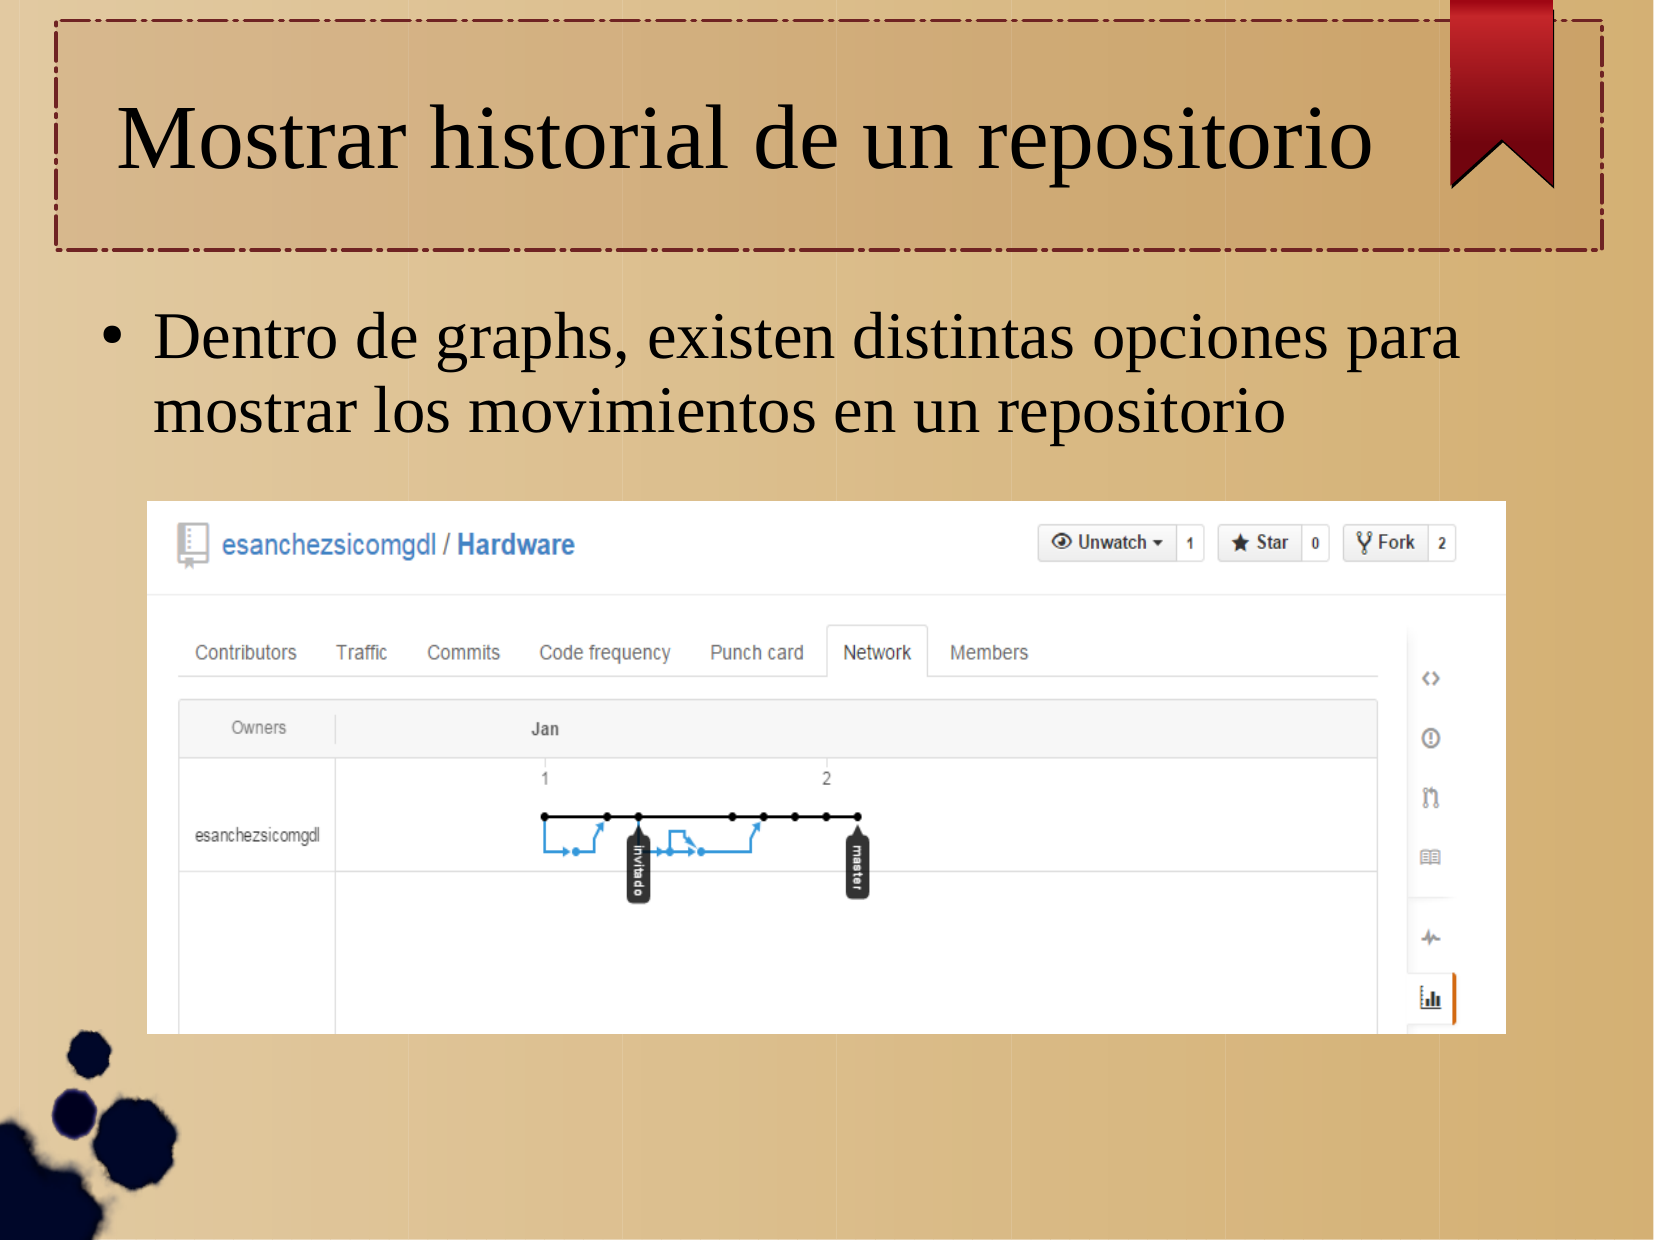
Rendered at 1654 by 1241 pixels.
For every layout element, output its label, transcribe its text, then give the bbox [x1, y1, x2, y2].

list Dentro de graphs, existen distintas opciones para mostrar los movimientos en un repositorio [82, 299, 1571, 1019]
picture [147, 501, 1506, 1034]
title Mostrar historial de un repositorio [82, 47, 1412, 229]
